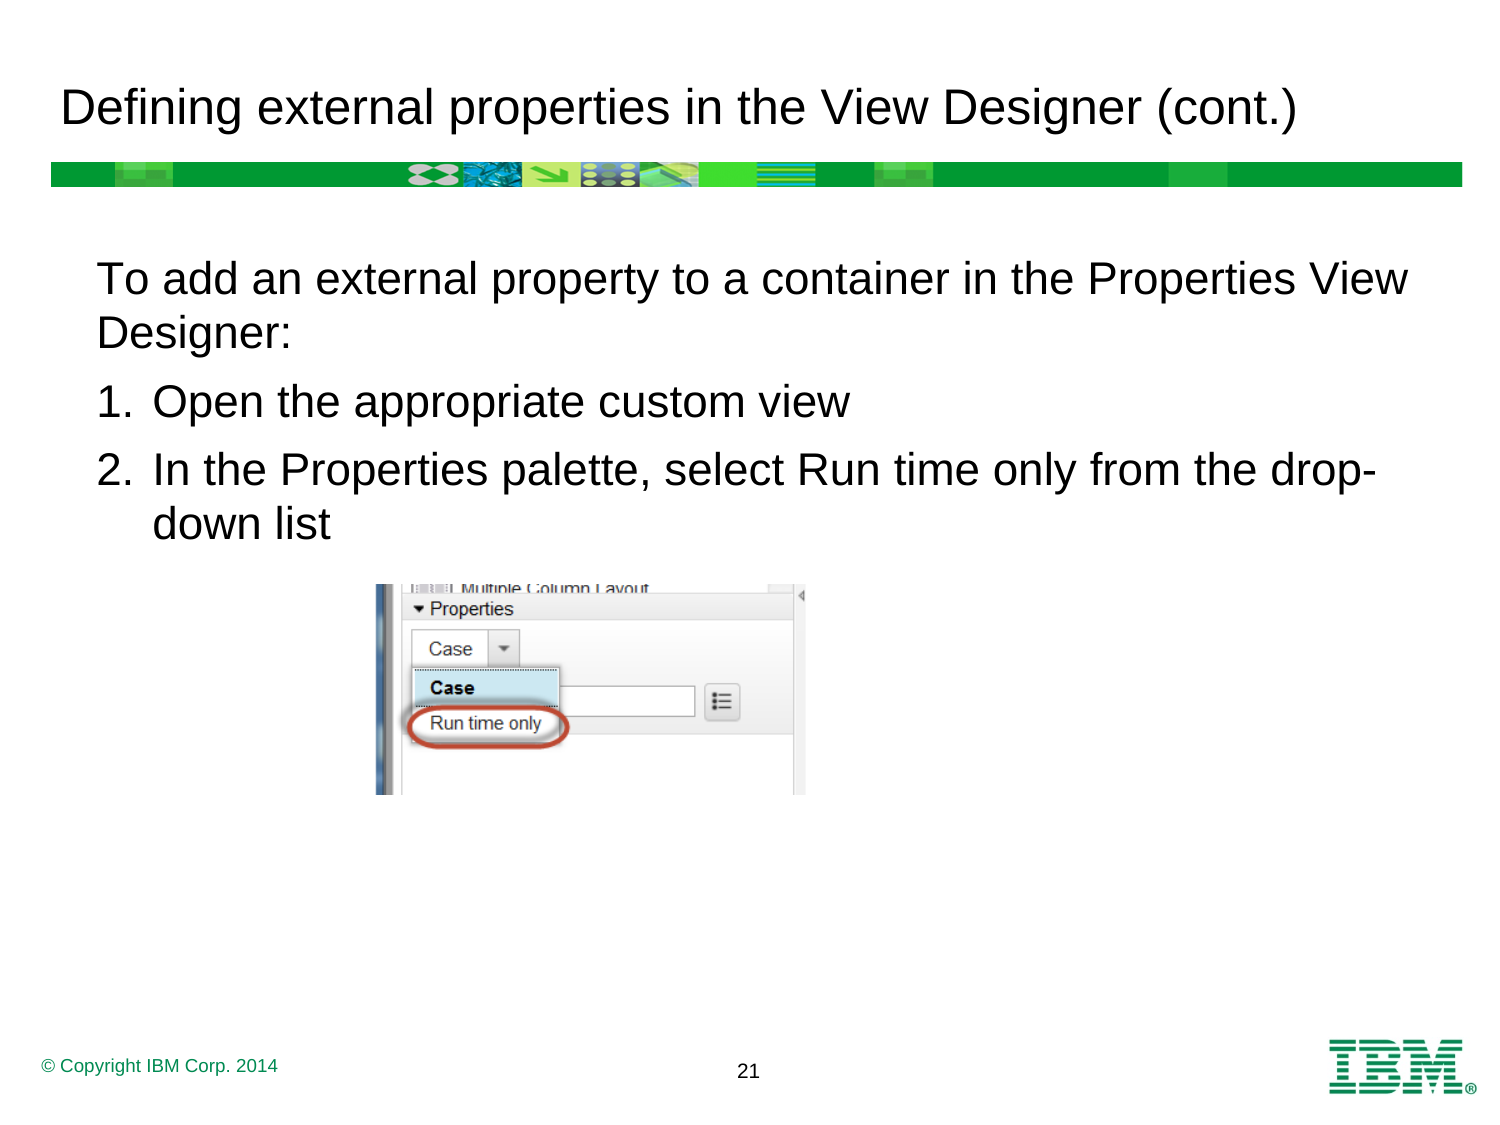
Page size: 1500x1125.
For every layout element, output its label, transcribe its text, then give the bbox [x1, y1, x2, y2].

title Defining external properties in the View Designer (cont.) [45, 42, 1411, 171]
picture [1327, 1037, 1479, 1096]
picture [375, 584, 807, 795]
picture [50, 161, 1463, 189]
list To add an external property to a container in the Properties View Designer: Open the appropriate custom view In the Properties palette, select Run time only from the drop-down list [24, 243, 1463, 1038]
